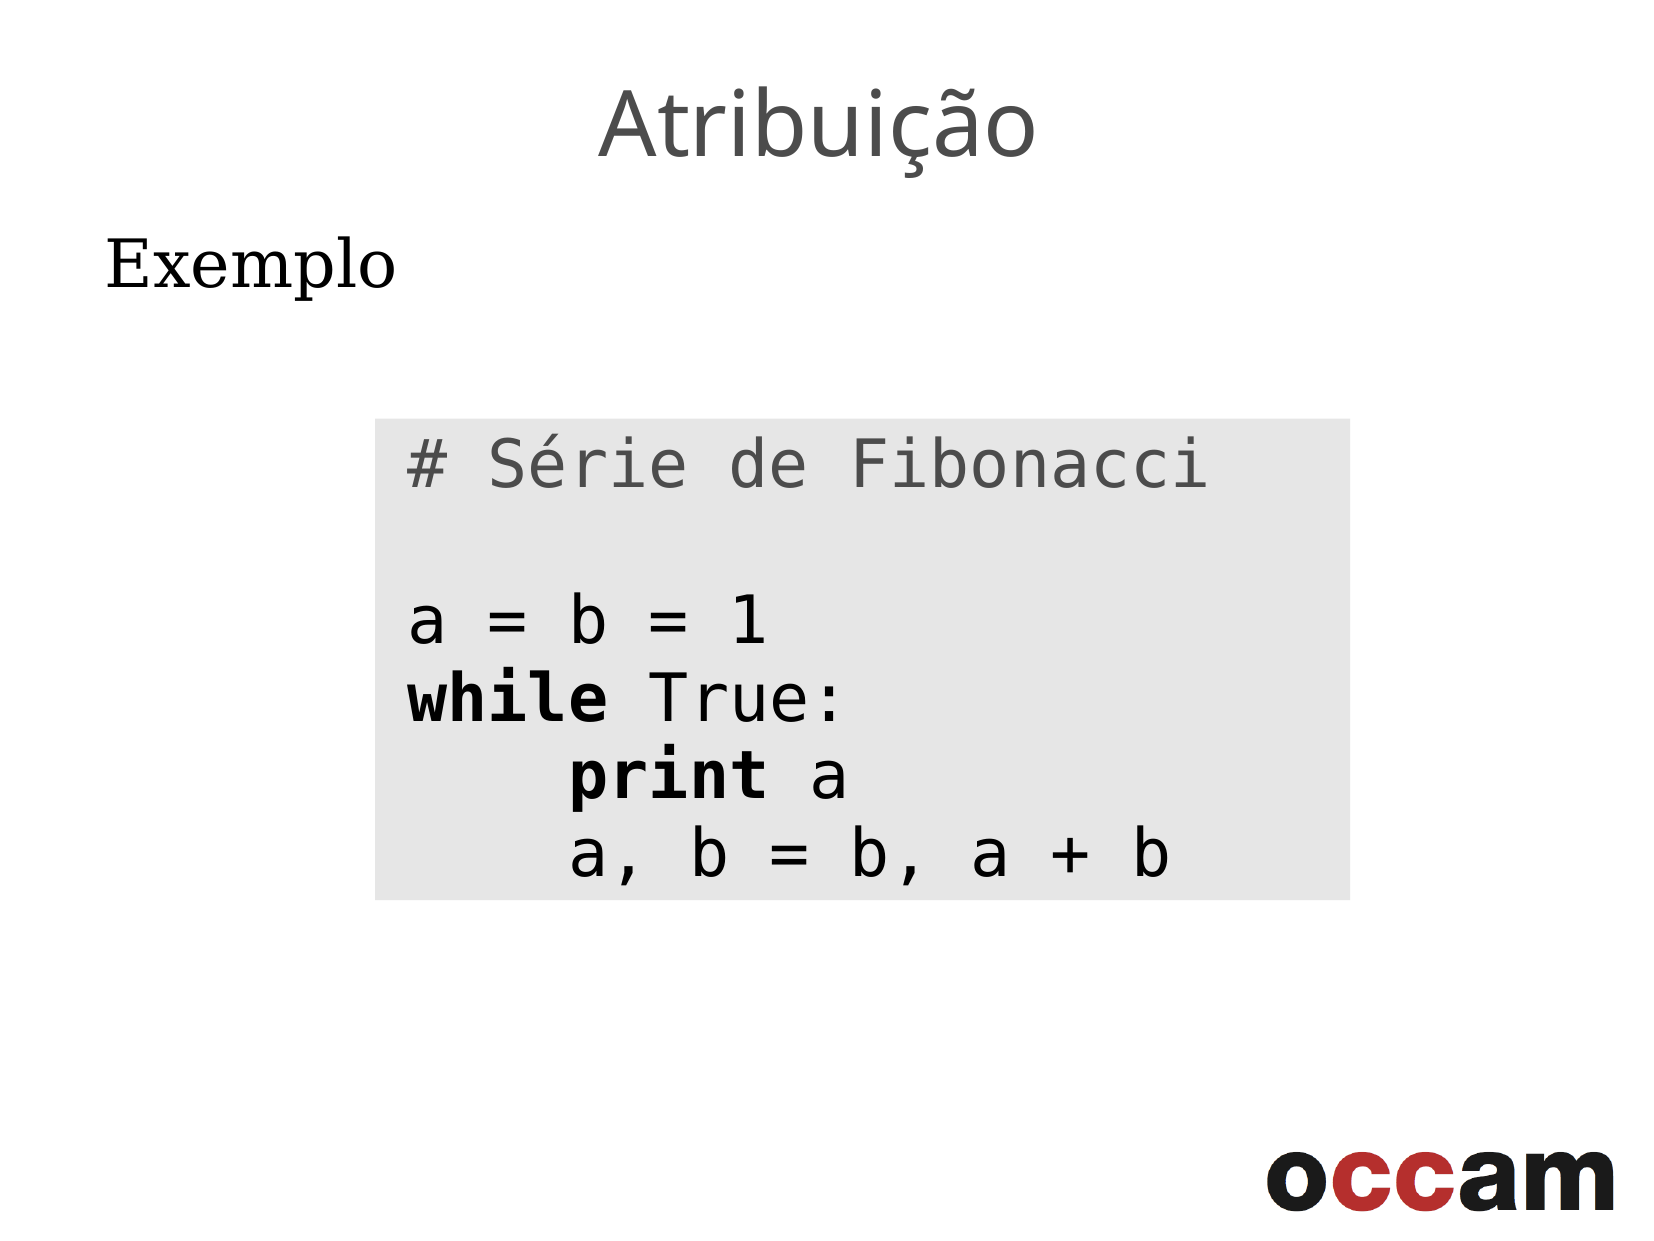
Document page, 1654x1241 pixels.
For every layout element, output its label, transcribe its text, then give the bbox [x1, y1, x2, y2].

title Atribuição [75, 17, 1564, 226]
list Exemplo [86, 225, 1613, 1088]
picture [1237, 1122, 1643, 1241]
text_box # Série de Fibonacci a = b = 1 while True: print a a, b = b, a + b [375, 418, 1351, 901]
